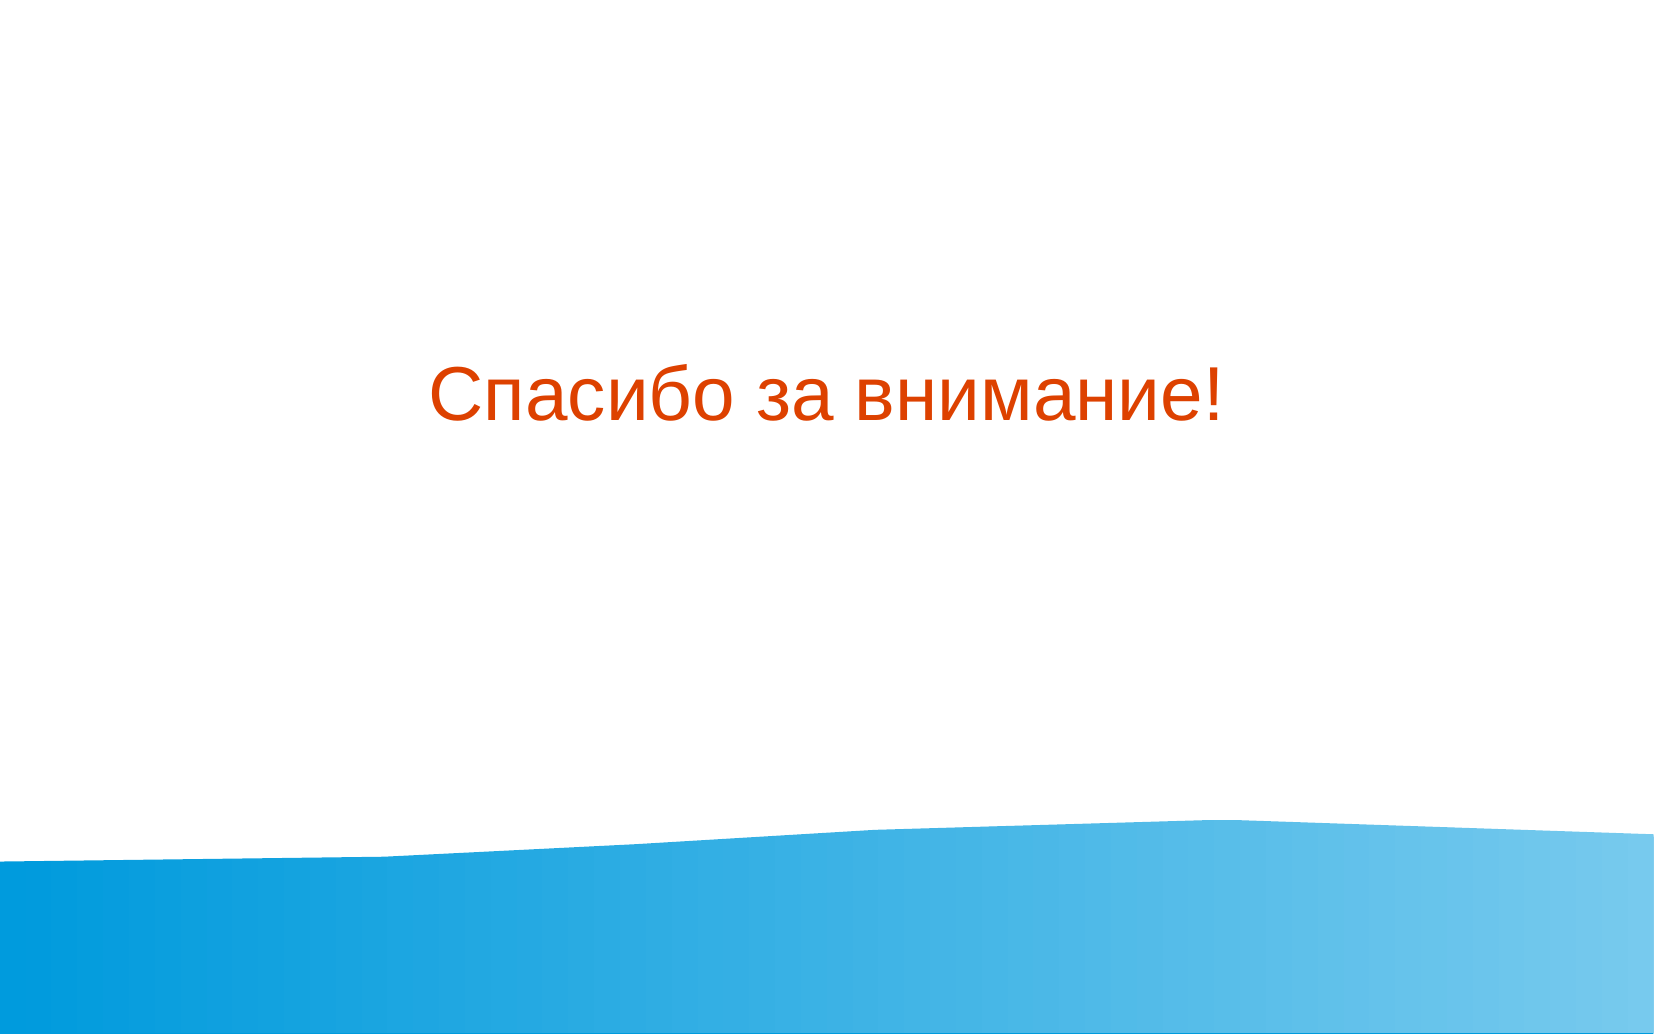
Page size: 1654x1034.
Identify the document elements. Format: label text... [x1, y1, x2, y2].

title Спасибо за внимание! [0, 295, 1654, 493]
